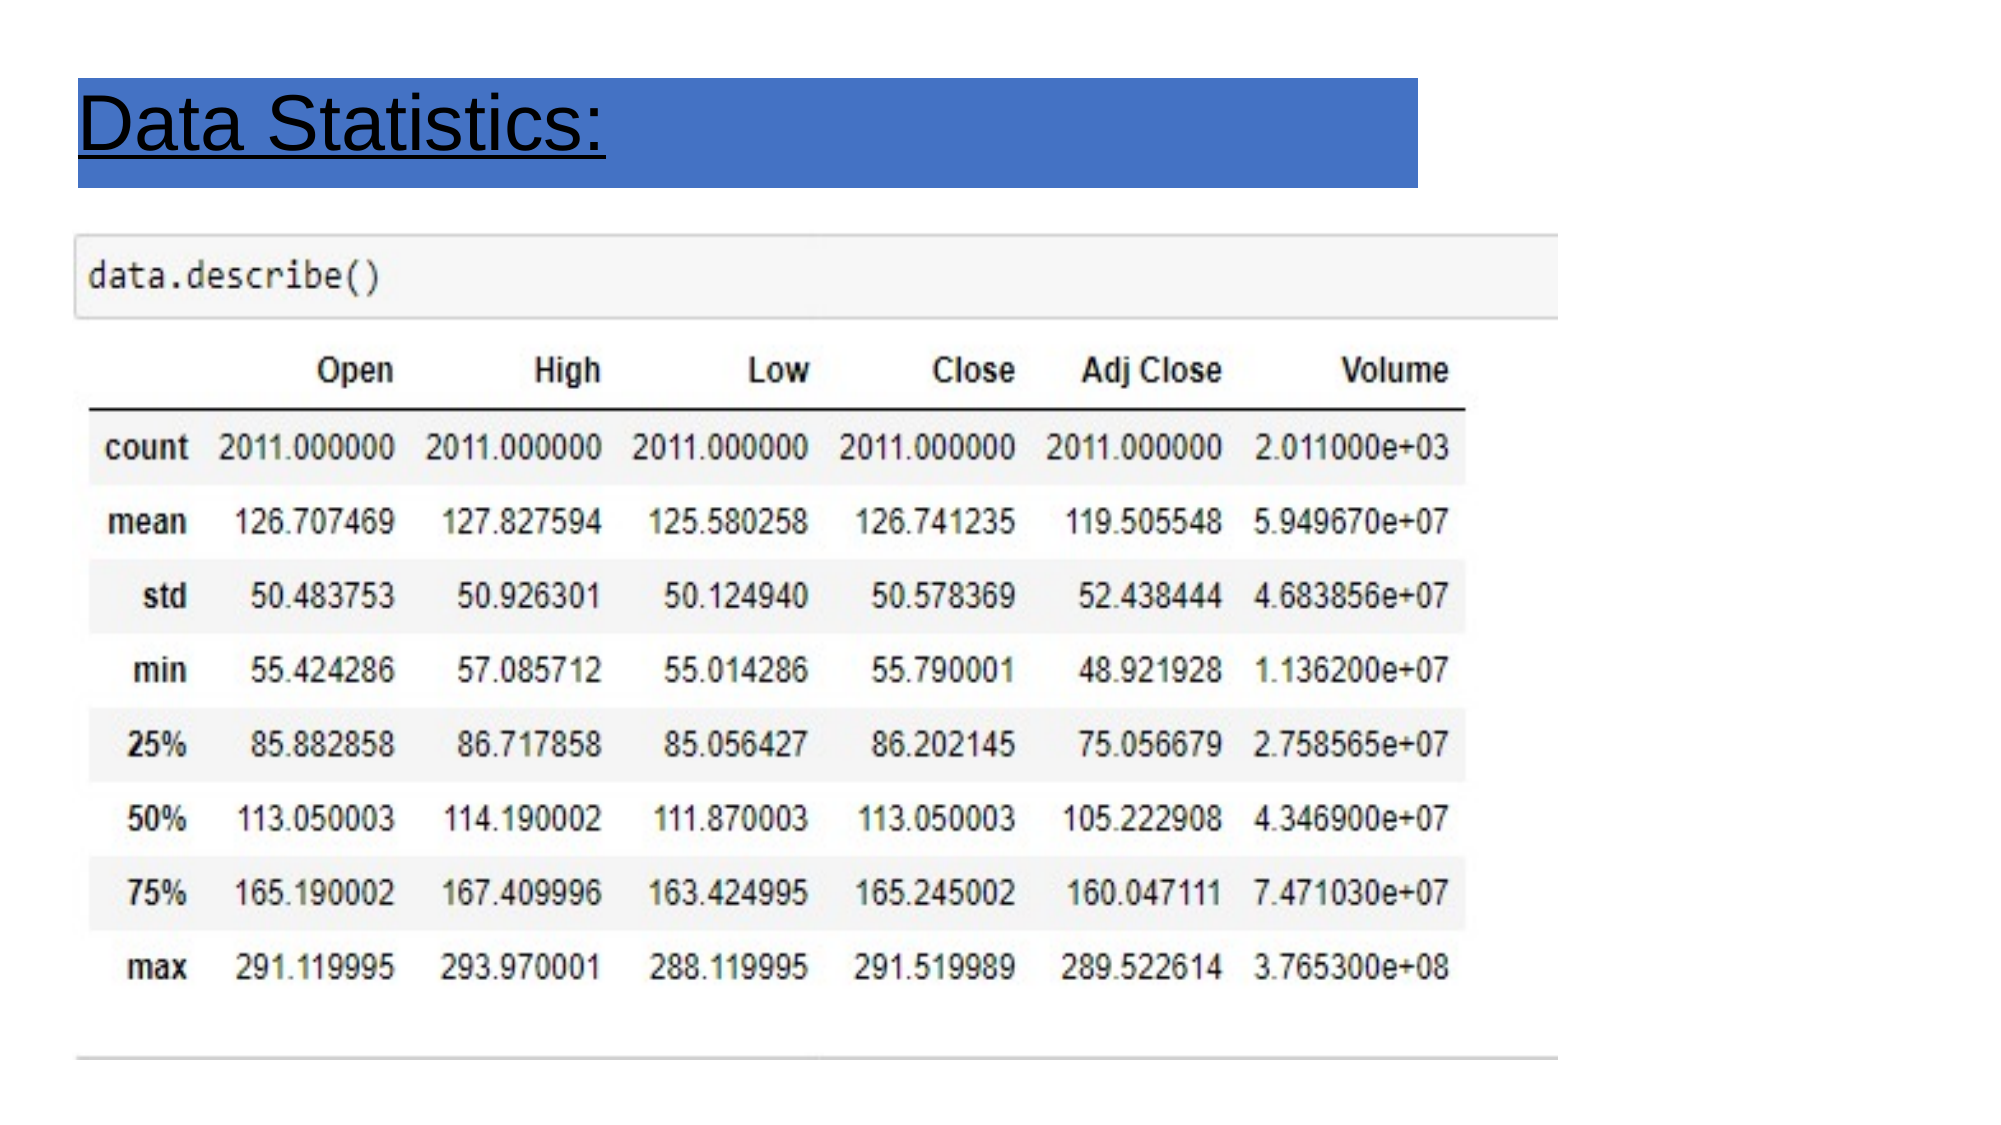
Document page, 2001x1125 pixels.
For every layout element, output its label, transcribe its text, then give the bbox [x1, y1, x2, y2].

table_header Data Statistics: [78, 78, 1418, 188]
picture [72, 209, 1558, 1060]
